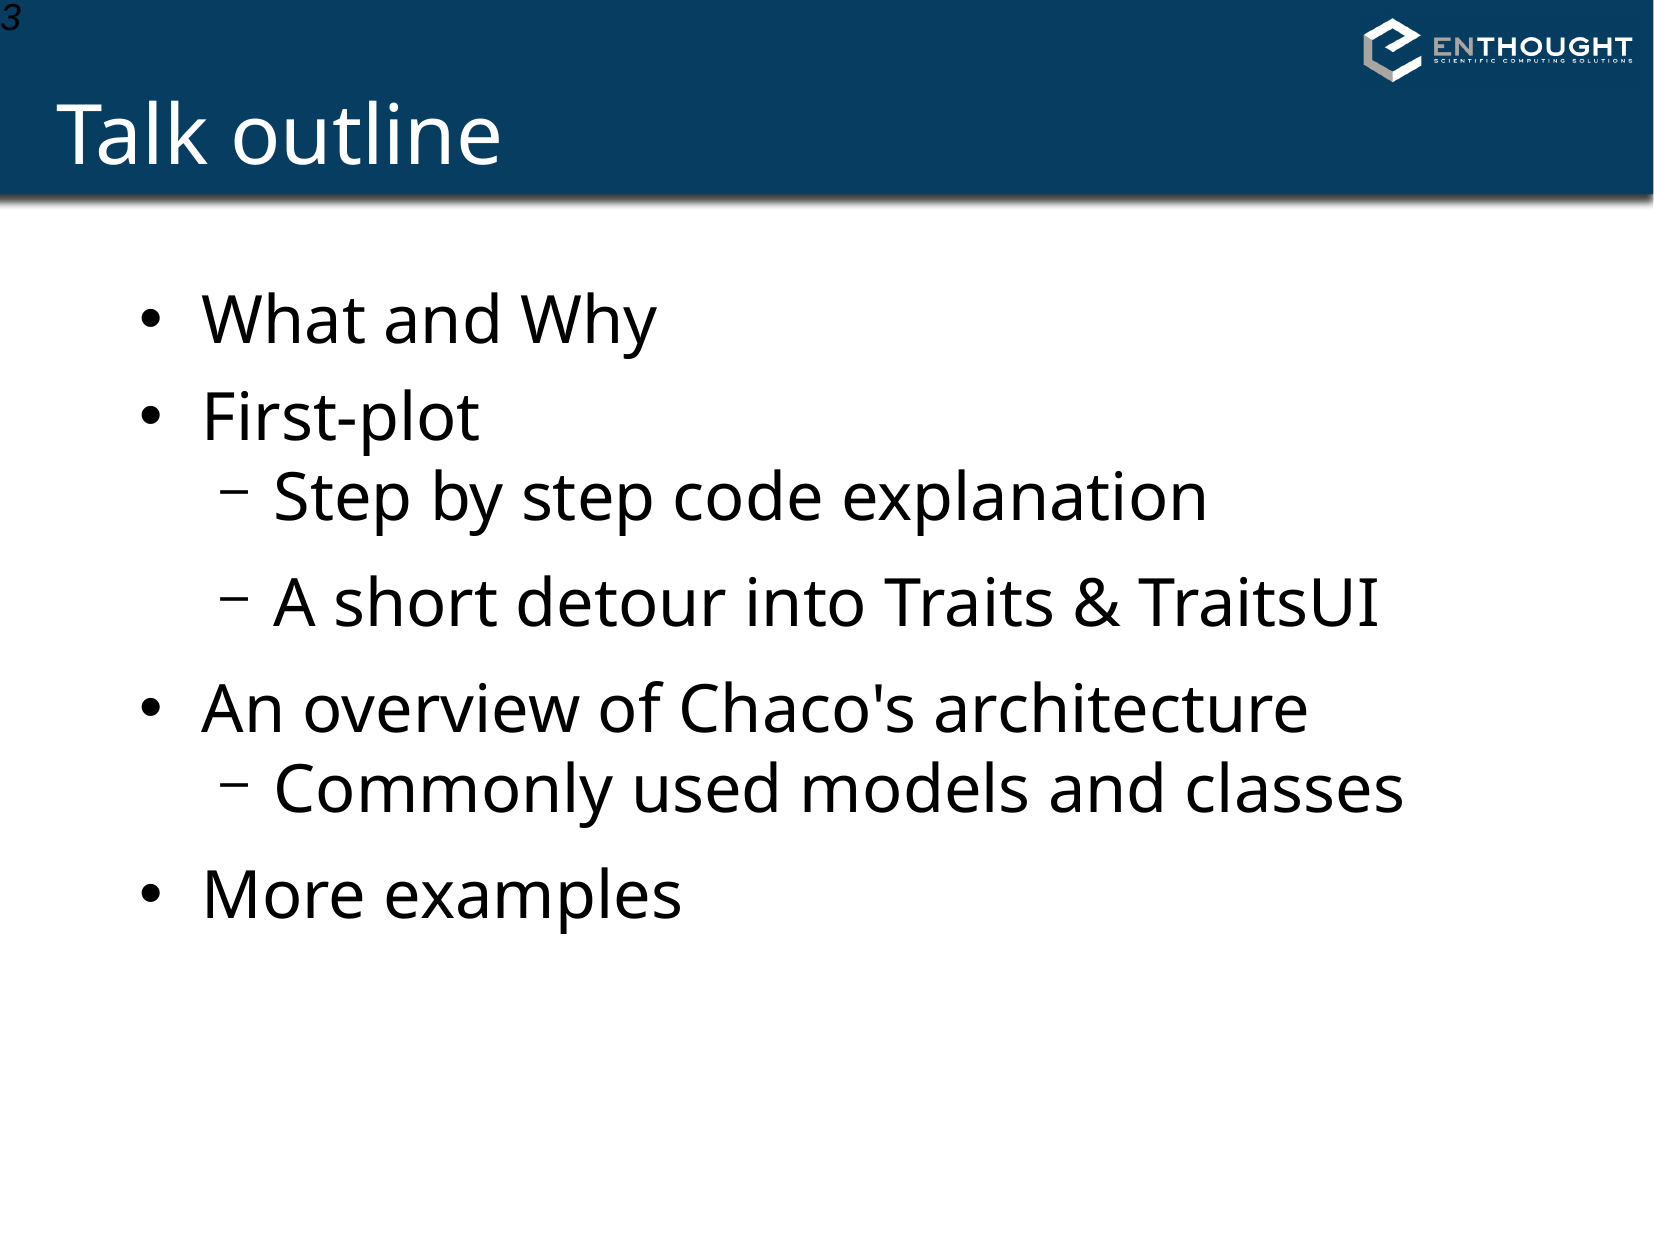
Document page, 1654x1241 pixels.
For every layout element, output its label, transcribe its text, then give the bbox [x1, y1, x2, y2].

title Talk outline [41, 27, 1447, 235]
picture [0, 0, 1654, 217]
list What and Why First-plot Step by step code explanation A short detour into Traits & TraitsUI An overview of Chaco's architecture Commonly used models and classes More examples [116, 269, 1523, 1014]
